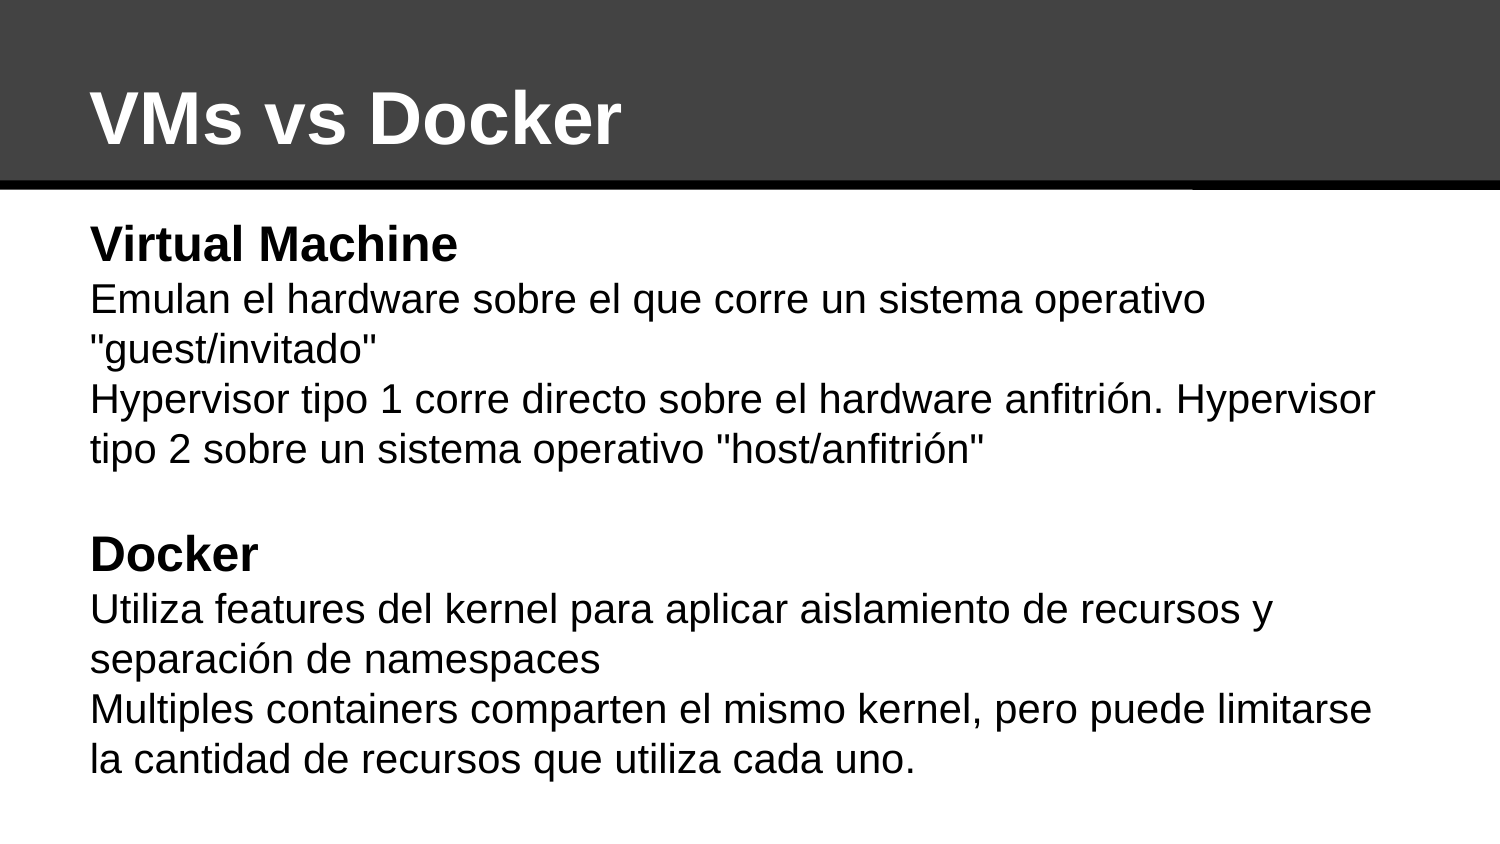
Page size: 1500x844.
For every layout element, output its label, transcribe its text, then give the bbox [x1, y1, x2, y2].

text_box Virtual Machine Emulan el hardware sobre el que corre un sistema operativo "guest/invitado" Hypervisor tipo 1 corre directo sobre el hardware anfitrión. Hypervisor tipo 2 sobre un sistema operativo "host/anfitrión" Docker Utiliza features del kernel para aplicar aislamiento de recursos y separación de namespaces Multiples containers comparten el mismo kernel, pero puede limitarse la cantidad de recursos que utiliza cada uno. [75, 196, 1425, 808]
text_box VMs vs Docker [75, 33, 1425, 175]
